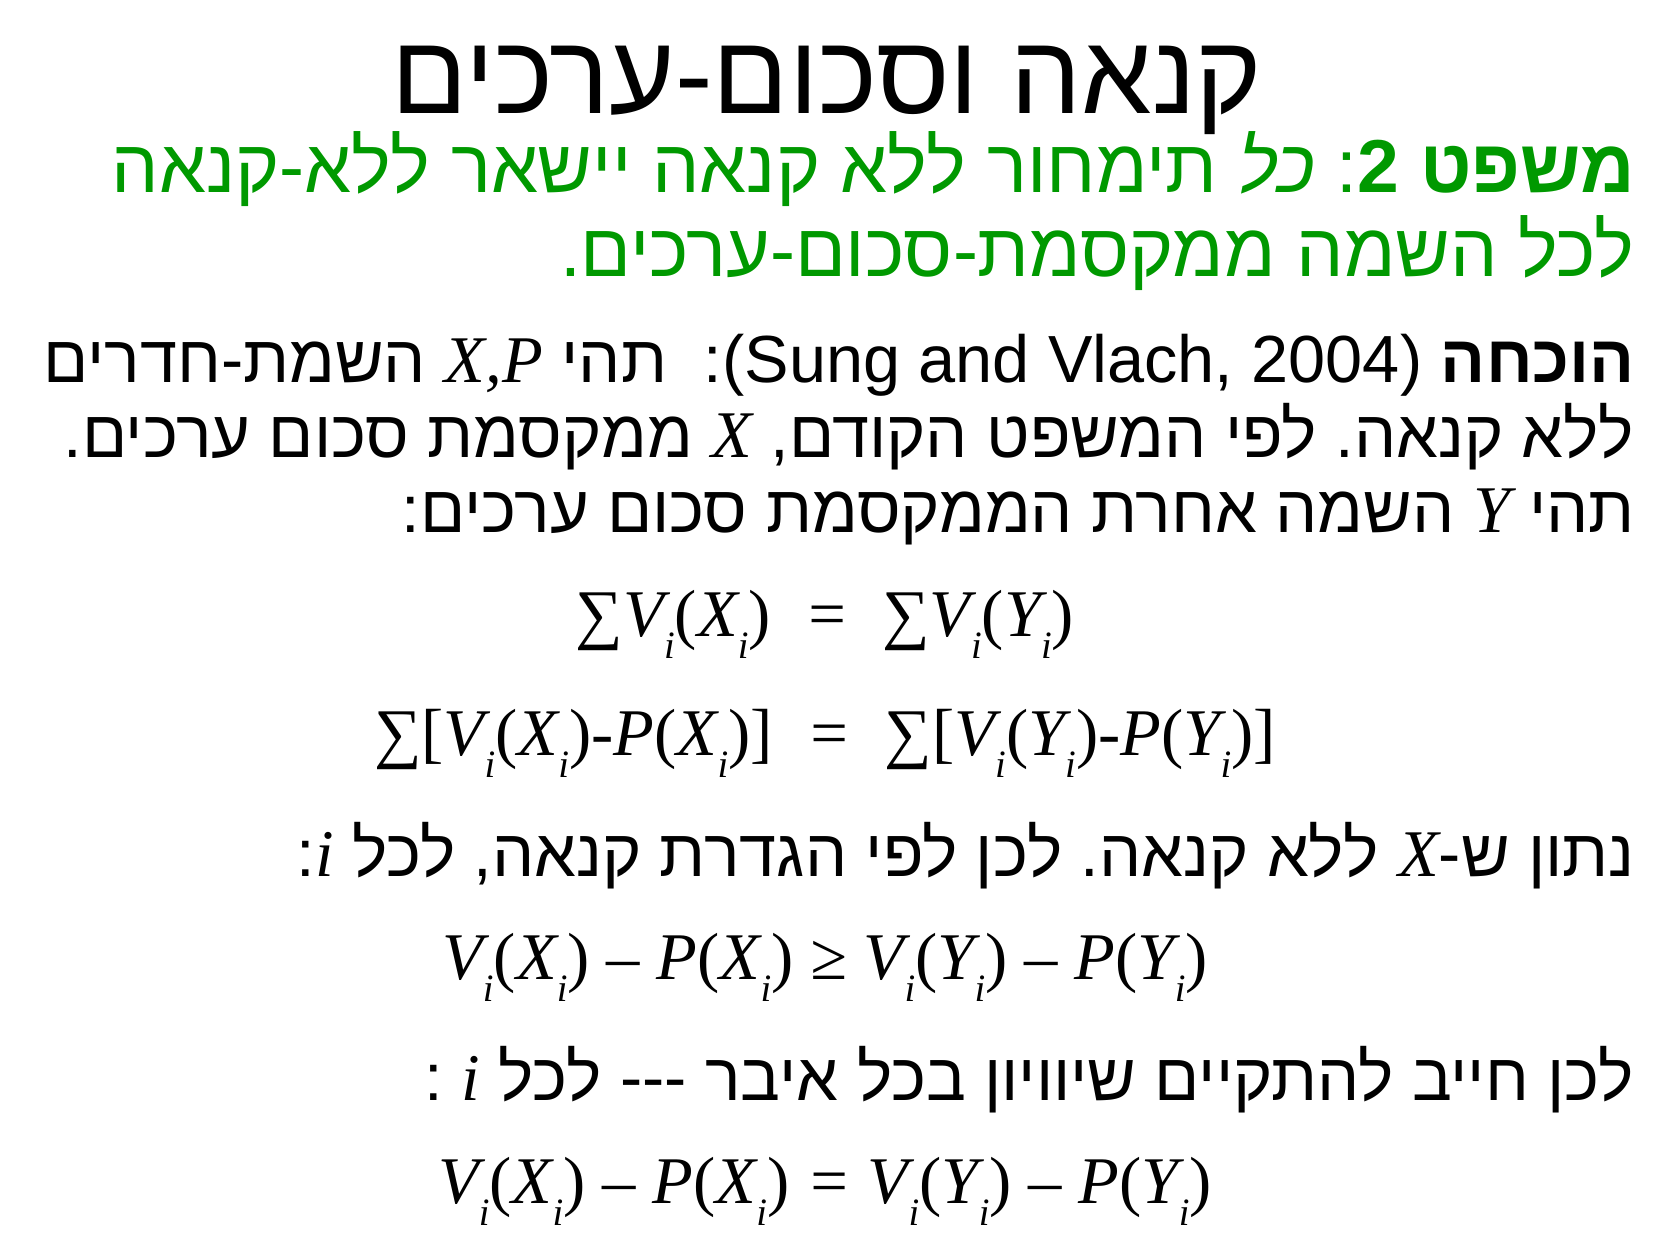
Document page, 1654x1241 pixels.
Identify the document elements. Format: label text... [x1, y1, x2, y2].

list משפט 2: כל תימחור ללא קנאה יישאר ללא-קנאה לכל השמה ממקסמת-סכום-ערכים. הוכחה (Sung and Vlach, 2004): תהי X,P השמת-חדרים ללא קנאה. לפי המשפט הקודם, X ממקסמת סכום ערכים. תהי Y השמה אחרת הממקסמת סכום ערכים: ∑Vi(Xi) = ∑Vi(Yi) ∑[Vi(Xi)-P(Xi)] = ∑[Vi(Yi)-P(Yi)] נתון ש-X ללא קנאה. לכן לפי הגדרת קנאה, לכל i: Vi(Xi) – P(Xi) ≥ Vi(Yi) – P(Yi) לכן חייב להתקיים שיוויון בכל איבר --- לכל i : Vi(Xi) – P(Xi) = Vi(Yi) – P(Yi) [15, 151, 1636, 1241]
title קנאה וסכום-ערכים [0, 0, 1654, 151]
